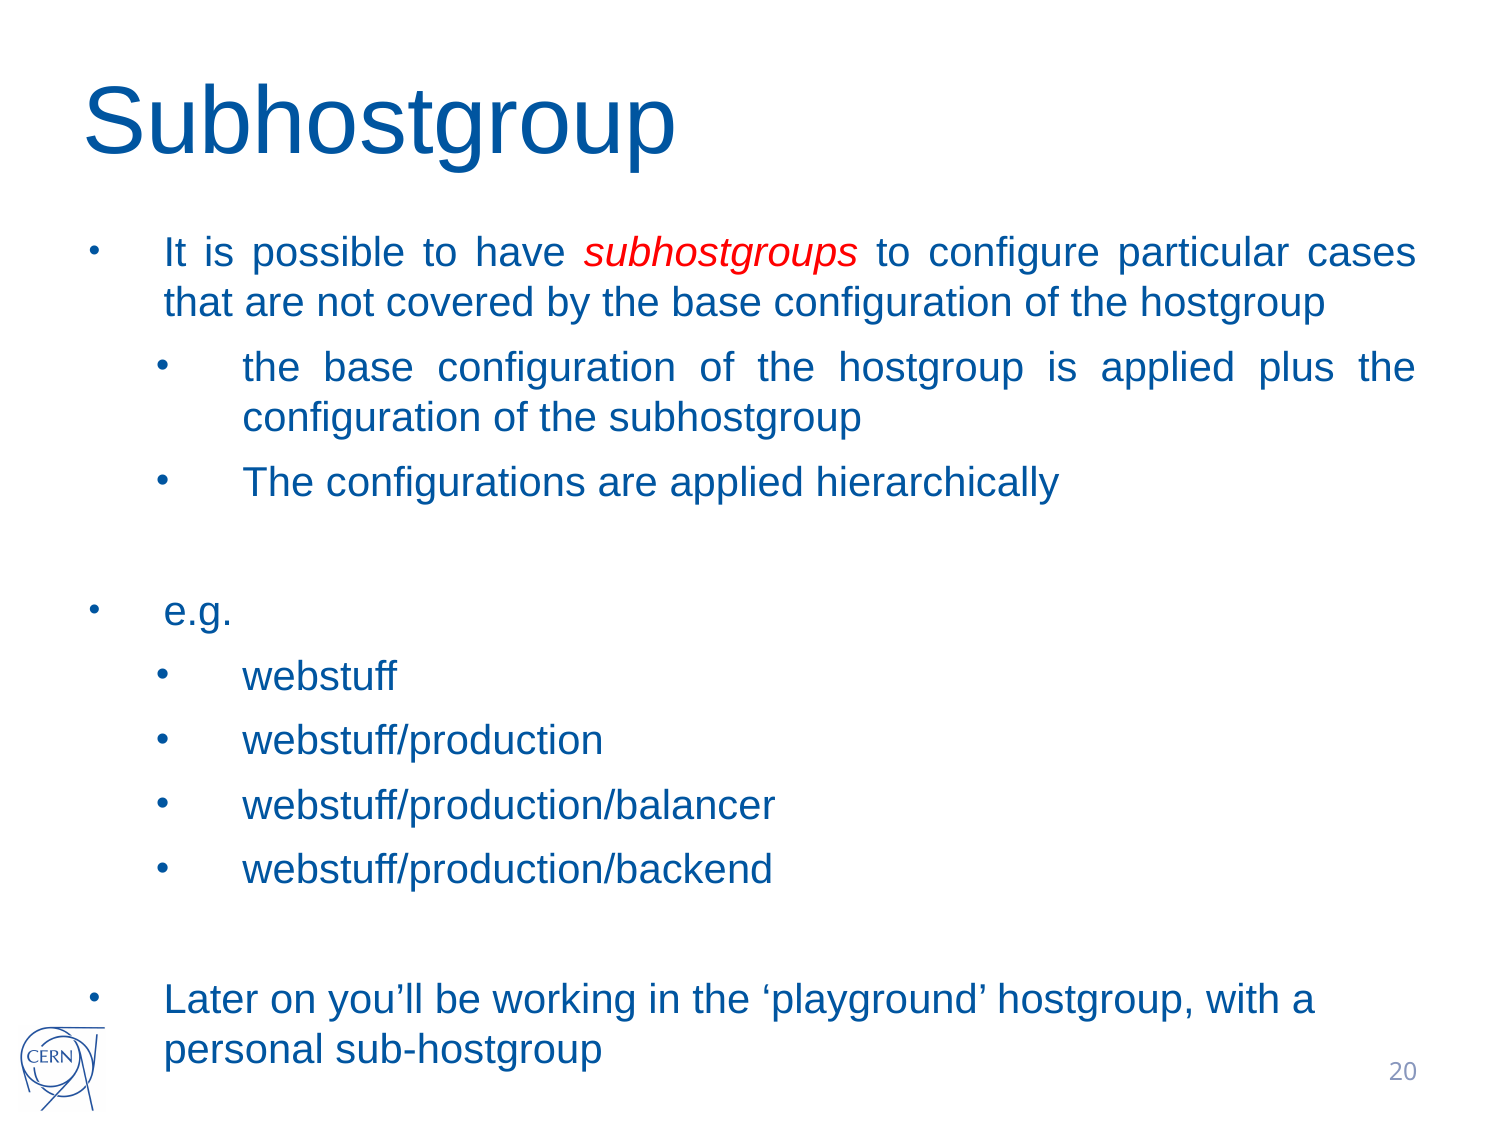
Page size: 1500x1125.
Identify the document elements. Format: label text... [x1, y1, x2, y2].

slide_number <number> [1342, 1051, 1425, 1095]
picture [18, 1025, 75, 1112]
list It is possible to have subhostgroups to configure particular cases that are not covered by the base configuration of the hostgroup the base configuration of the hostgroup is applied plus the configuration of the subhostgroup The configurations are applied hierarchically e.g. webstuff webstuff/production webstuff/production/balancer webstuff/production/backend Later on you’ll be working in the ‘playground’ hostgroup, with a personal sub-hostgroup [75, 217, 1425, 1125]
title Subhostgroup [75, 13, 1425, 217]
